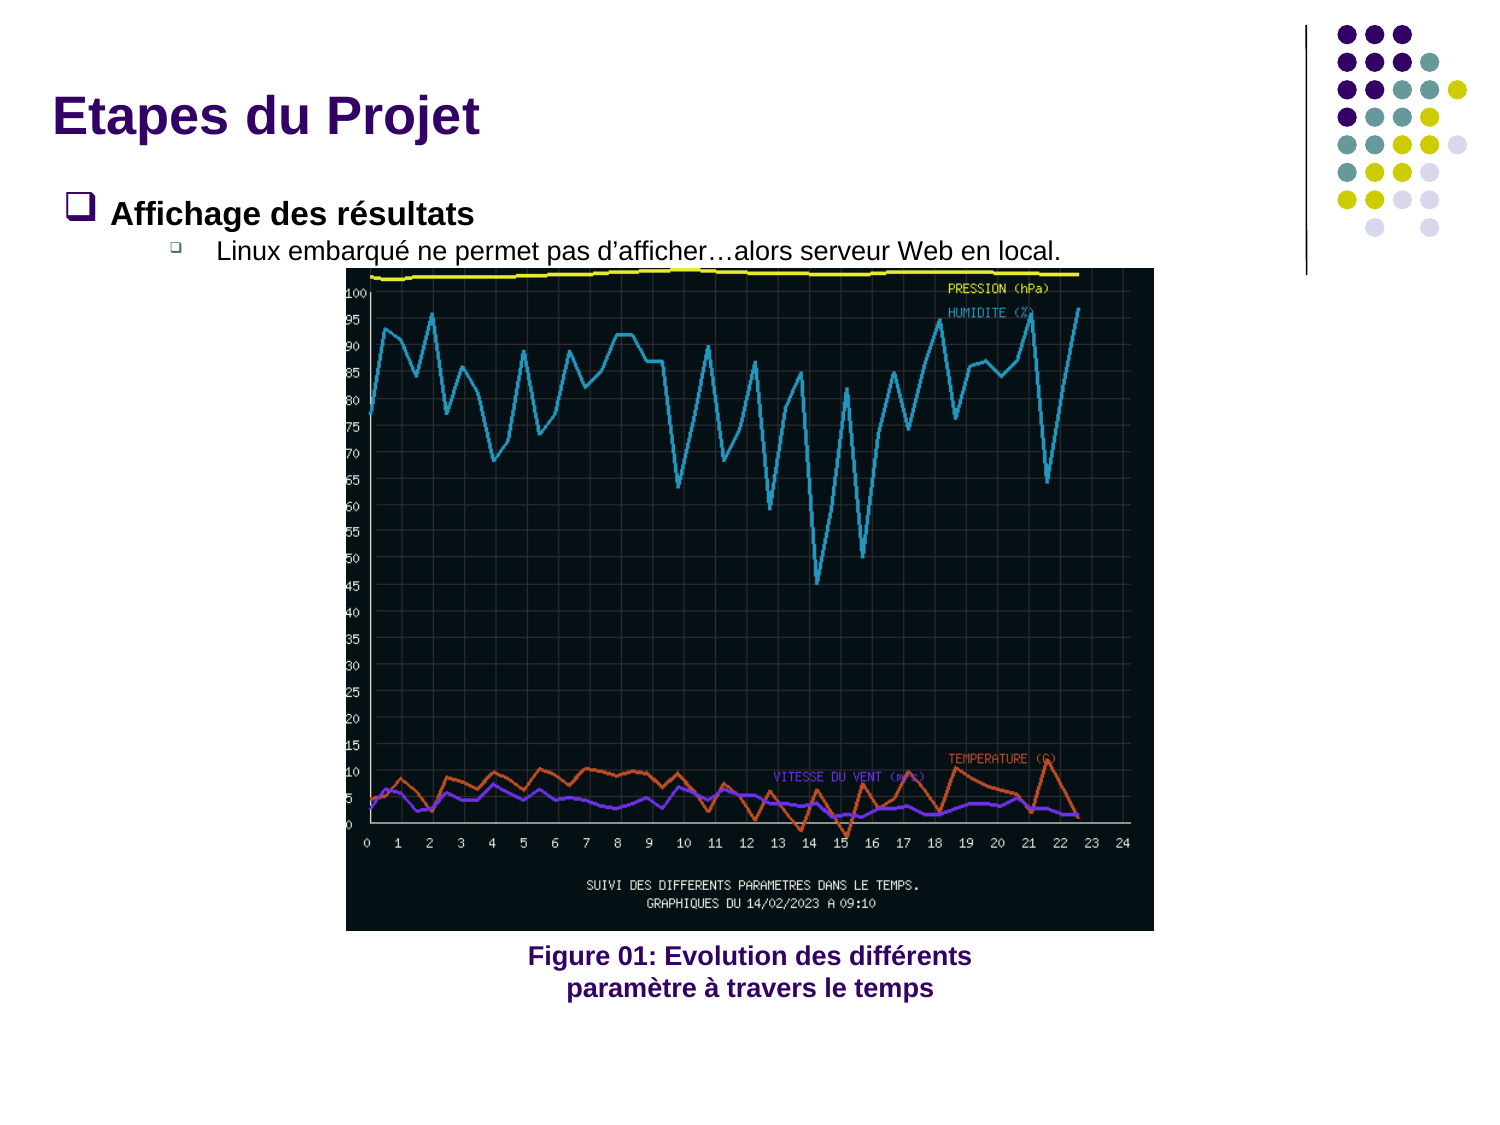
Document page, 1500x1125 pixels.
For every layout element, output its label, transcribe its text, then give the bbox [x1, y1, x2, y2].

text_box Etapes du Projet [37, 54, 1301, 154]
text_box Affichage des résultats Linux embarqué ne permet pas d’afficher…alors serveur Web en local. [41, 184, 1301, 303]
text_box Figure 01: Evolution des différents paramètre à travers le temps [490, 931, 1010, 1011]
picture [346, 268, 1154, 931]
